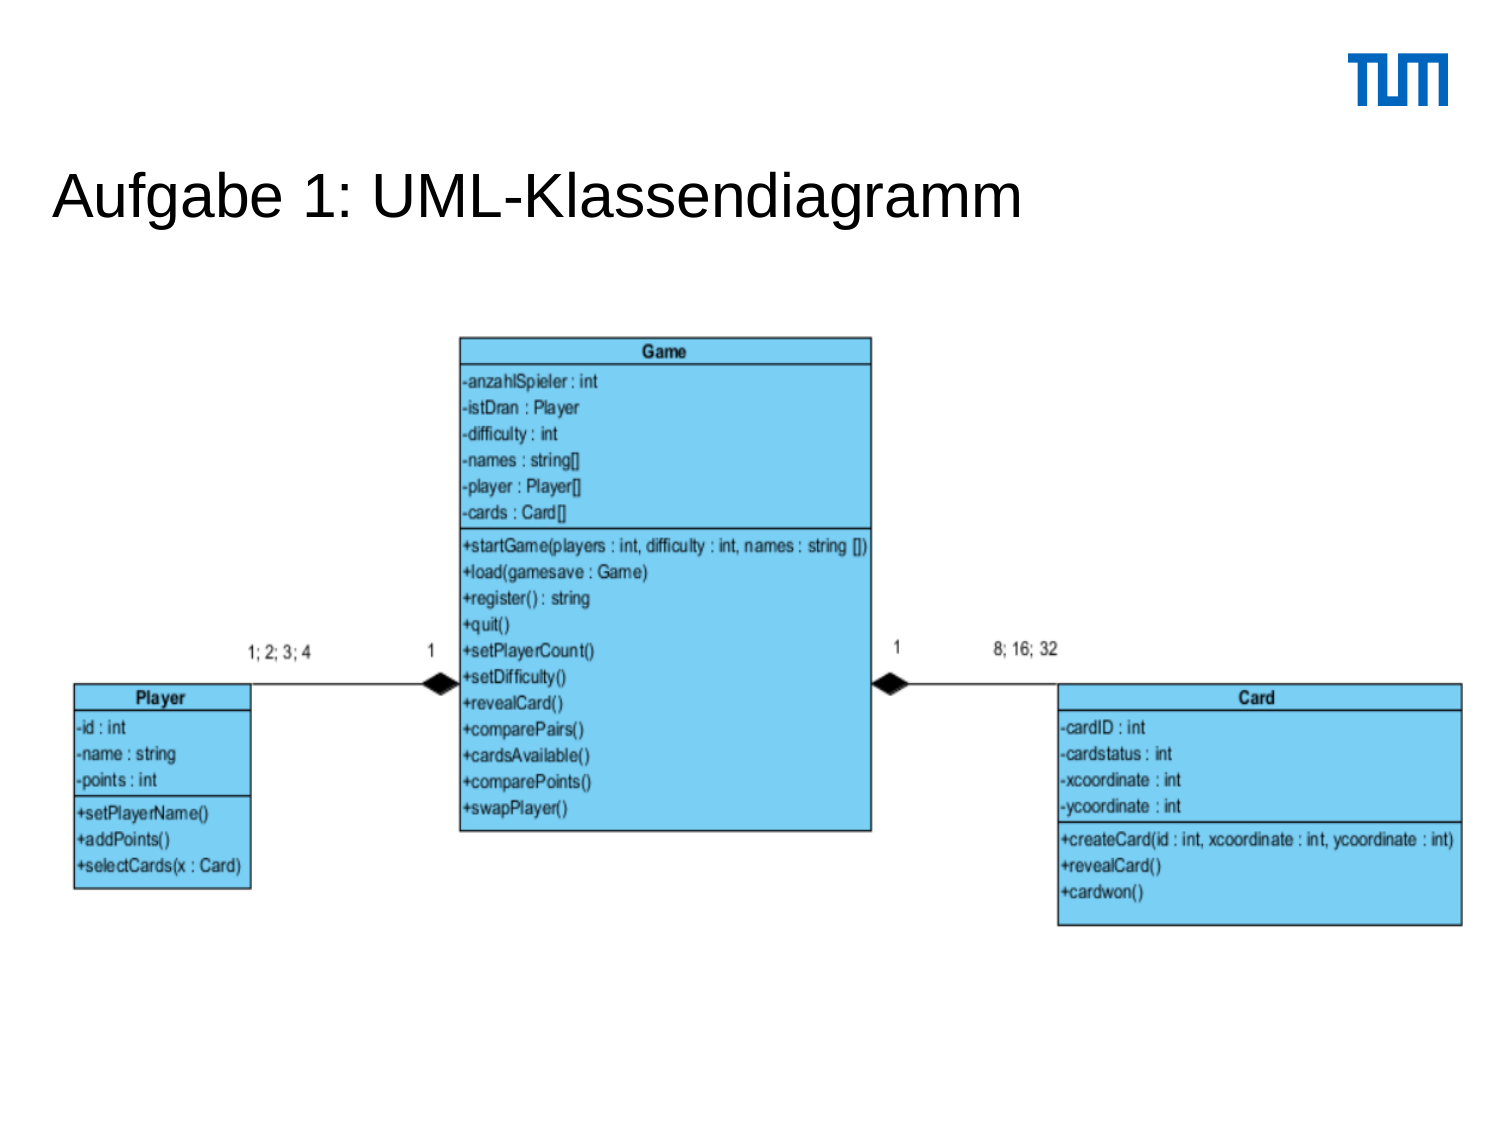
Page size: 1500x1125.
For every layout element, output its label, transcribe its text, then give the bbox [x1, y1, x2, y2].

picture [24, 271, 1476, 946]
title Aufgabe 1: UML-Klassendiagramm [52, 163, 1449, 231]
